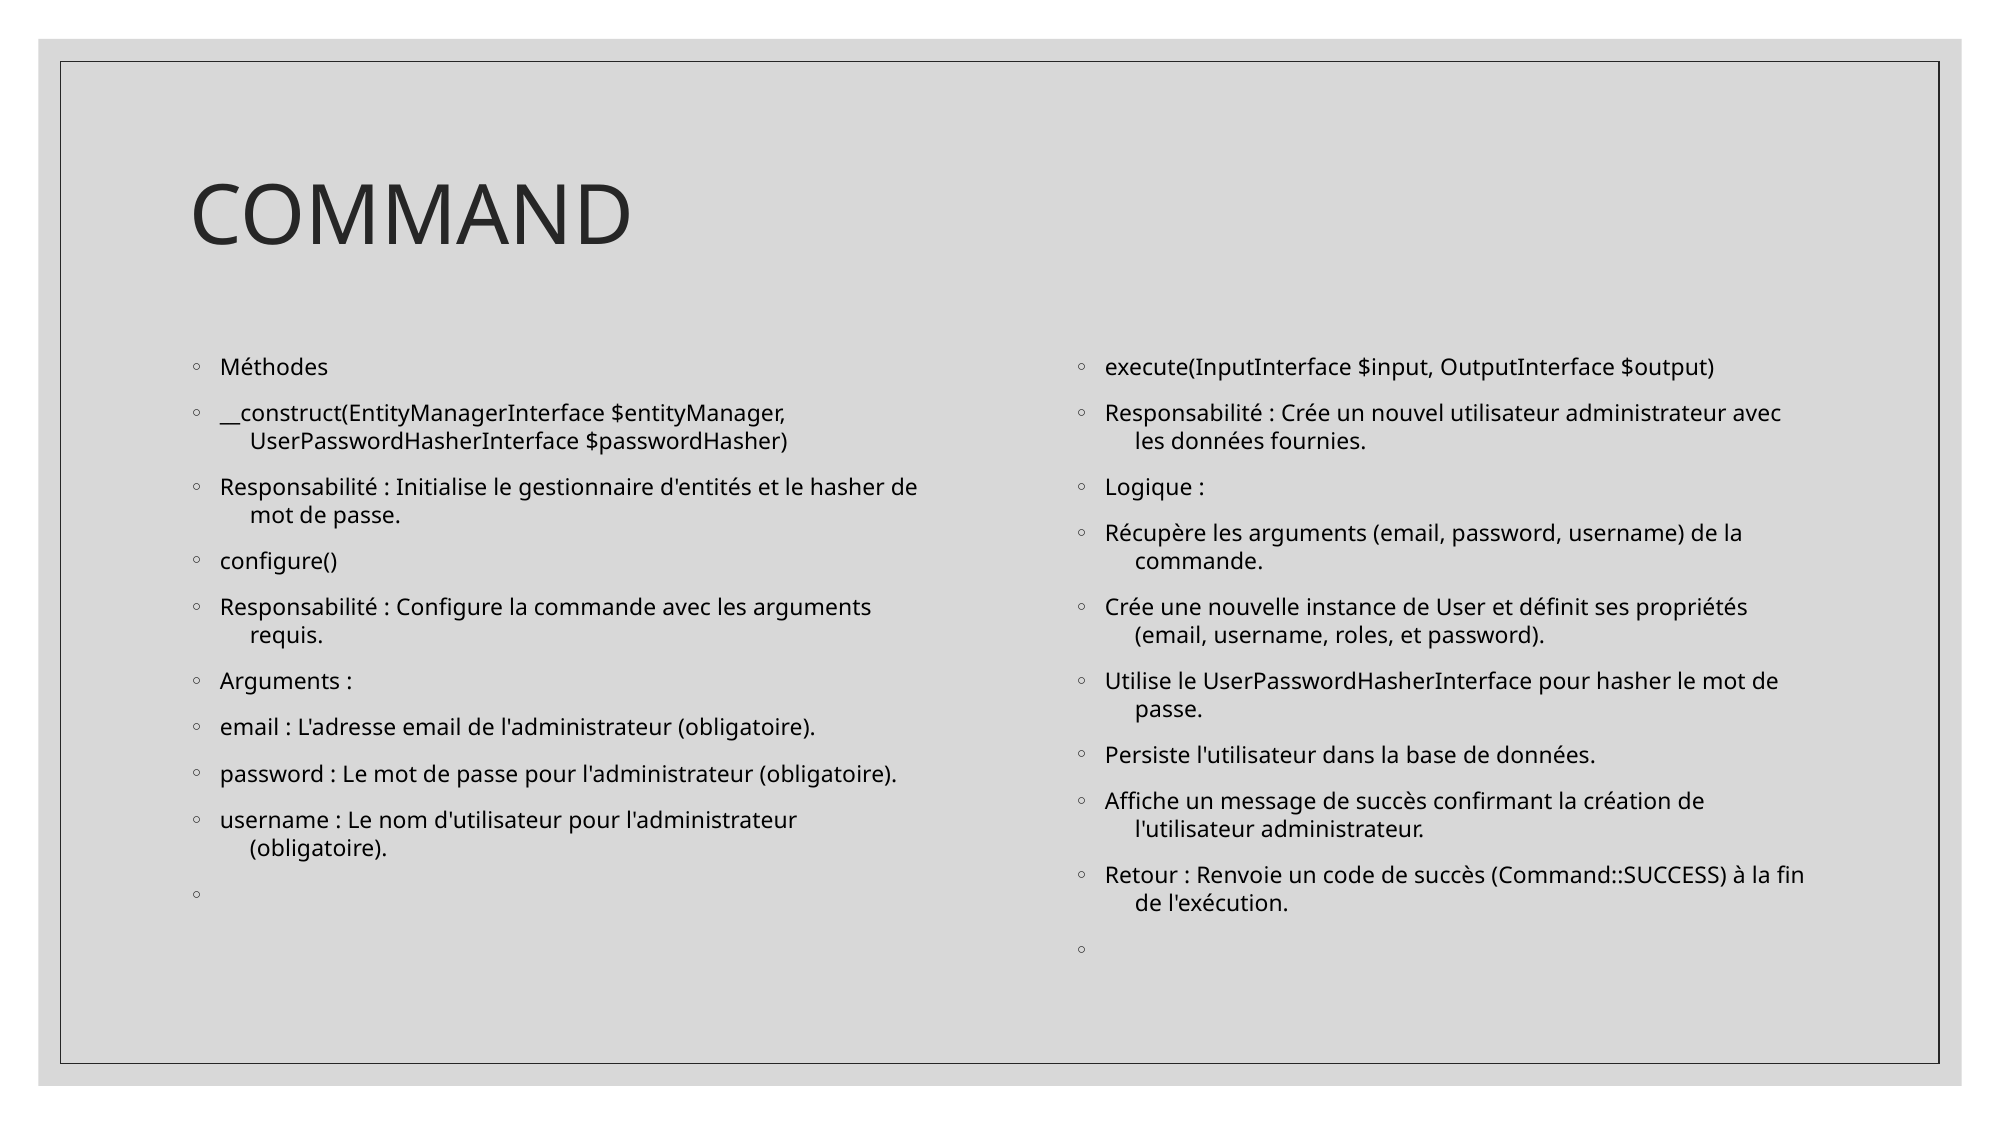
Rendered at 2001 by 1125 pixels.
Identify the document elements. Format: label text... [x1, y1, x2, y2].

list execute(InputInterface $input, OutputInterface $output) Responsabilité : Crée un nouvel utilisateur administrateur avec les données fournies. Logique : Récupère les arguments (email, password, username) de la commande. Crée une nouvelle instance de User et définit ses propriétés (email, username, roles, et password). Utilise le UserPasswordHasherInterface pour hasher le mot de passe. Persiste l'utilisateur dans la base de données. Affiche un message de succès confirmant la création de l'utilisateur administrateur. Retour : Renvoie un code de succès (Command::SUCCESS) à la fin de l'exécution. [1059, 345, 1825, 961]
list Méthodes __construct(EntityManagerInterface $entityManager, UserPasswordHasherInterface $passwordHasher) Responsabilité : Initialise le gestionnaire d'entités et le hasher de mot de passe. configure() Responsabilité : Configure la commande avec les arguments requis. Arguments : email : L'adresse email de l'administrateur (obligatoire). password : Le mot de passe pour l'administrateur (obligatoire). username : Le nom d'utilisateur pour l'administrateur (obligatoire). [174, 345, 940, 961]
title COMMAND [174, 105, 1825, 331]
